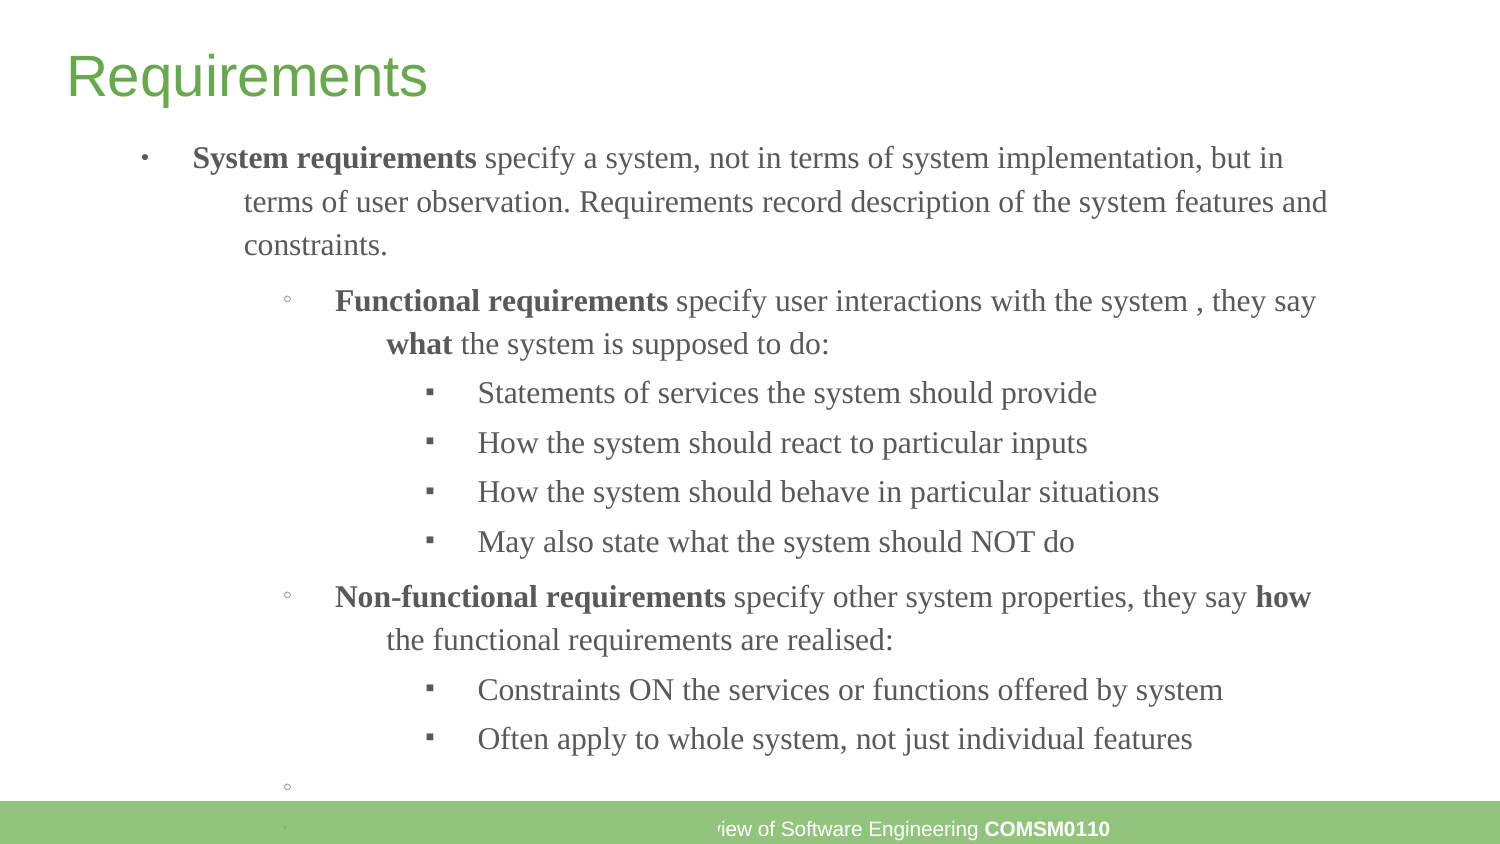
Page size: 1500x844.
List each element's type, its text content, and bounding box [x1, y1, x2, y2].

title Requirements [51, 22, 1449, 117]
list System requirements specify a system, not in terms of system implementation, but in terms of user observation. Requirements record description of the system features and constraints. Functional requirements specify user interactions with the system , they say what the system is supposed to do: Statements of services the system should provide How the system should react to particular inputs How the system should behave in particular situations May also state what the system should NOT do Non-functional requirements specify other system properties, they say how the functional requirements are realised: Constraints ON the services or functions offered by system Often apply to whole system, not just individual features [86, 116, 1361, 775]
